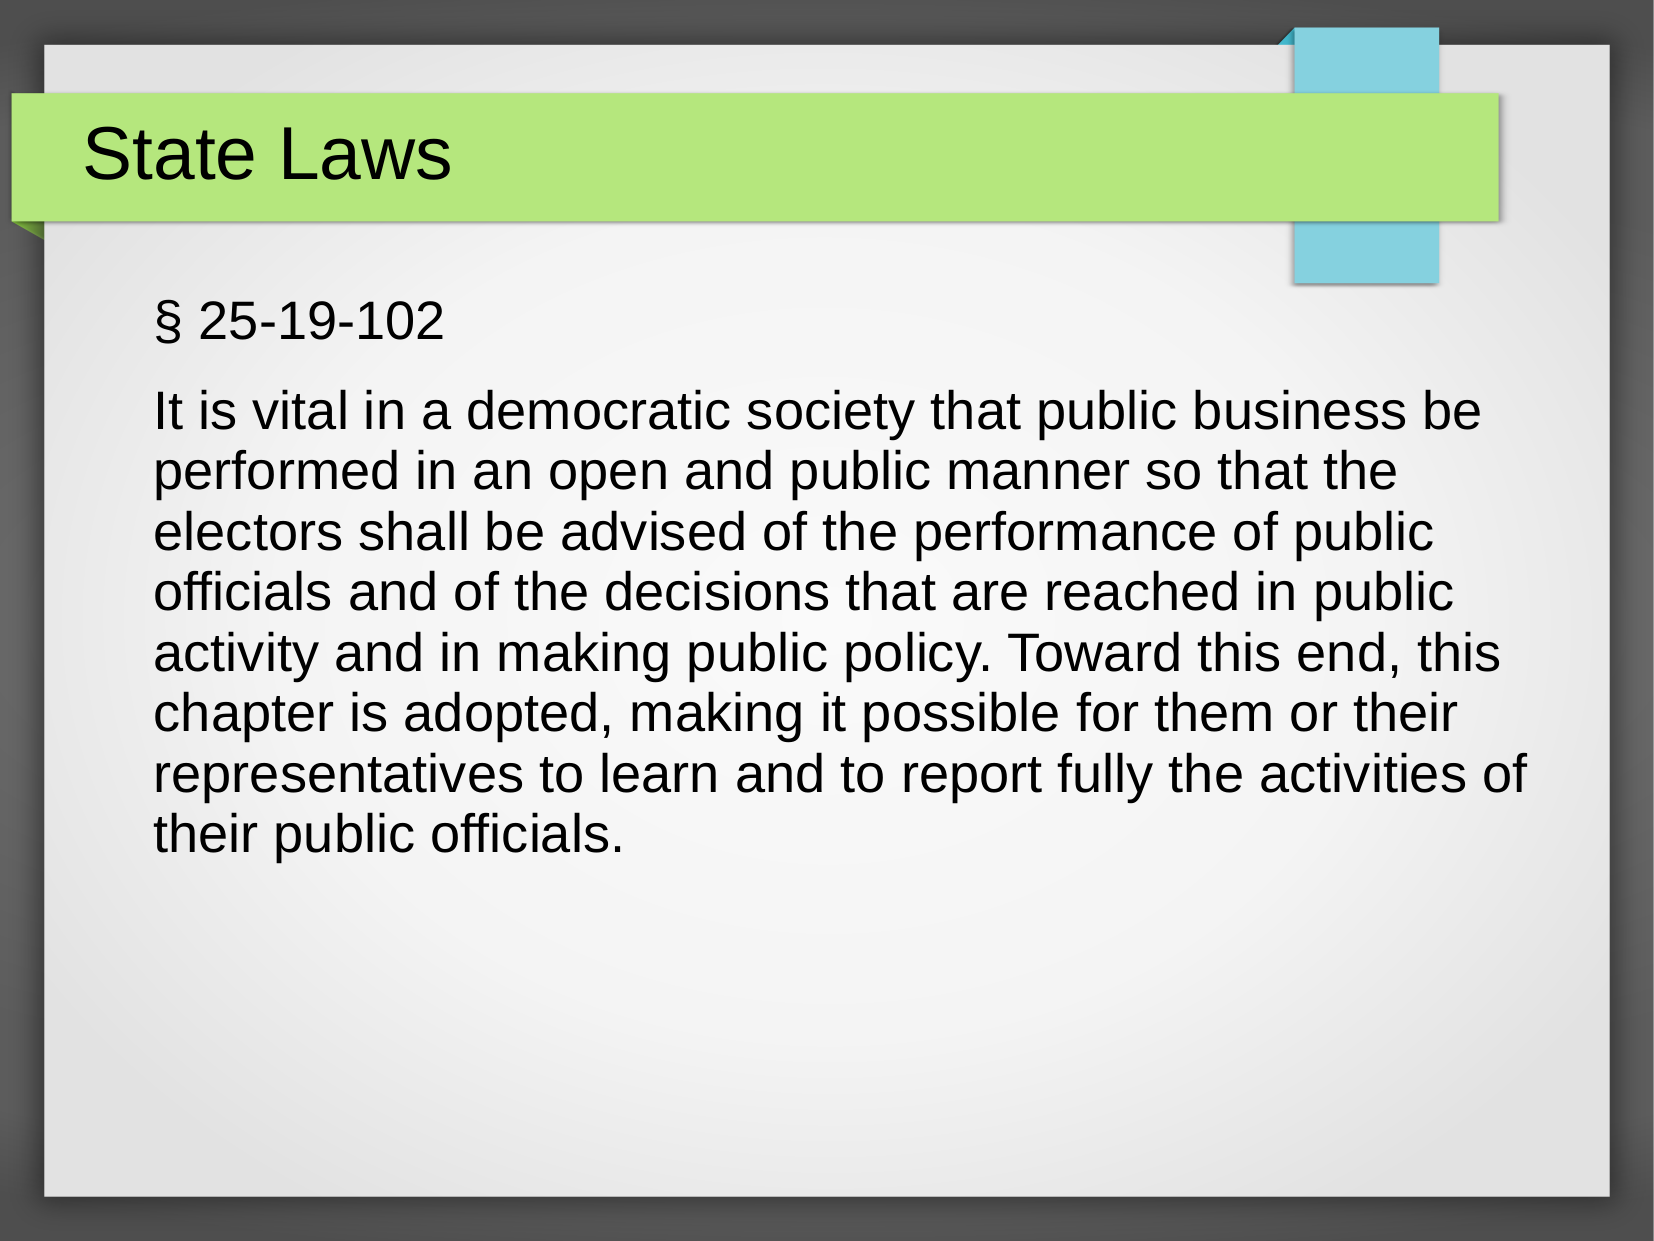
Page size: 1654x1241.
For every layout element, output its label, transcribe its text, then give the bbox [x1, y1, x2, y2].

picture [0, 0, 1654, 1241]
title State Laws [82, 94, 1264, 213]
list § 25-19-102 It is vital in a democratic society that public business be performed in an open and public manner so that the electors shall be advised of the performance of public officials and of the decisions that are reached in public activity and in making public policy. Toward this end, this chapter is adopted, making it possible for them or their representatives to learn and to report fully the activities of their public officials. [82, 290, 1571, 1010]
